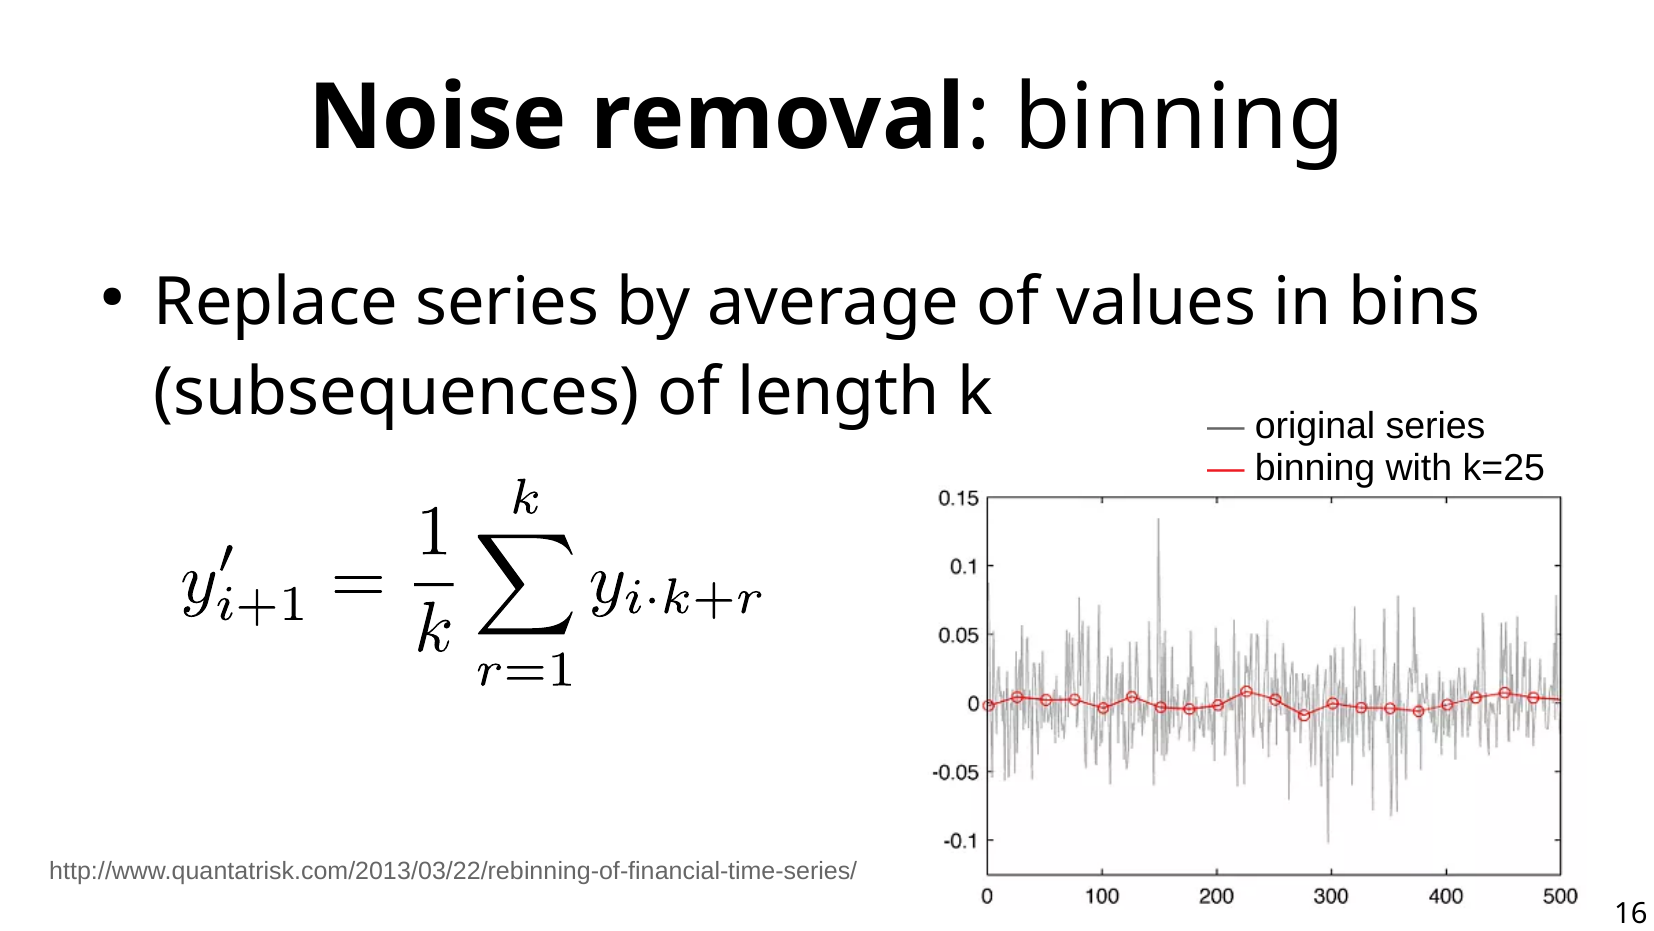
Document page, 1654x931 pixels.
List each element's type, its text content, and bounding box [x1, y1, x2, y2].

picture [924, 473, 1587, 910]
text_box http://www.quantatrisk.com/2013/03/22/rebinning-of-financial-time-series/ [34, 849, 1273, 907]
text_box — original series — binning with k=25 [1192, 397, 1570, 496]
text_box [180, 478, 764, 687]
list Replace series by average of values in bins (subsequences) of length k [82, 253, 1571, 793]
title Noise removal: binning [82, 1, 1571, 226]
